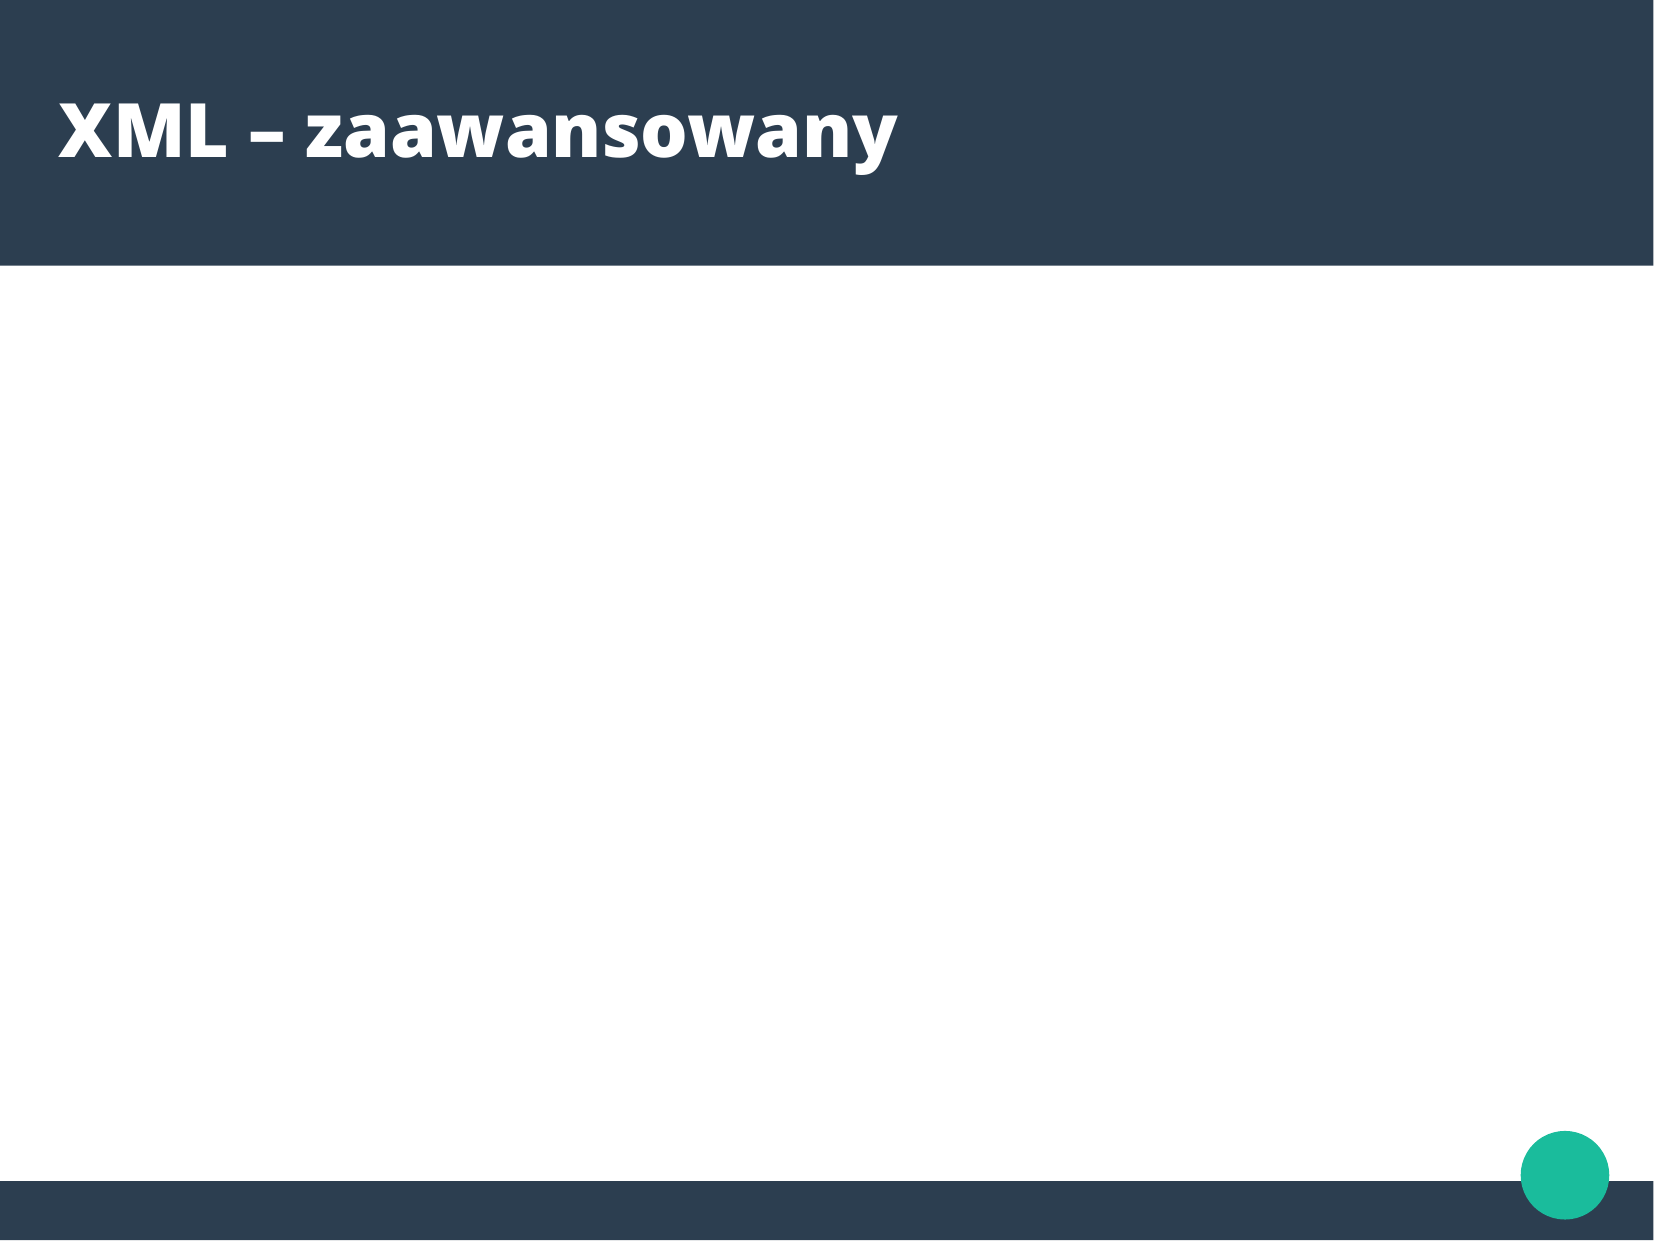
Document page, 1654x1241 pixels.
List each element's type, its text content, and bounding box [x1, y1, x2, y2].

title XML – zaawansowany [59, 24, 1595, 232]
